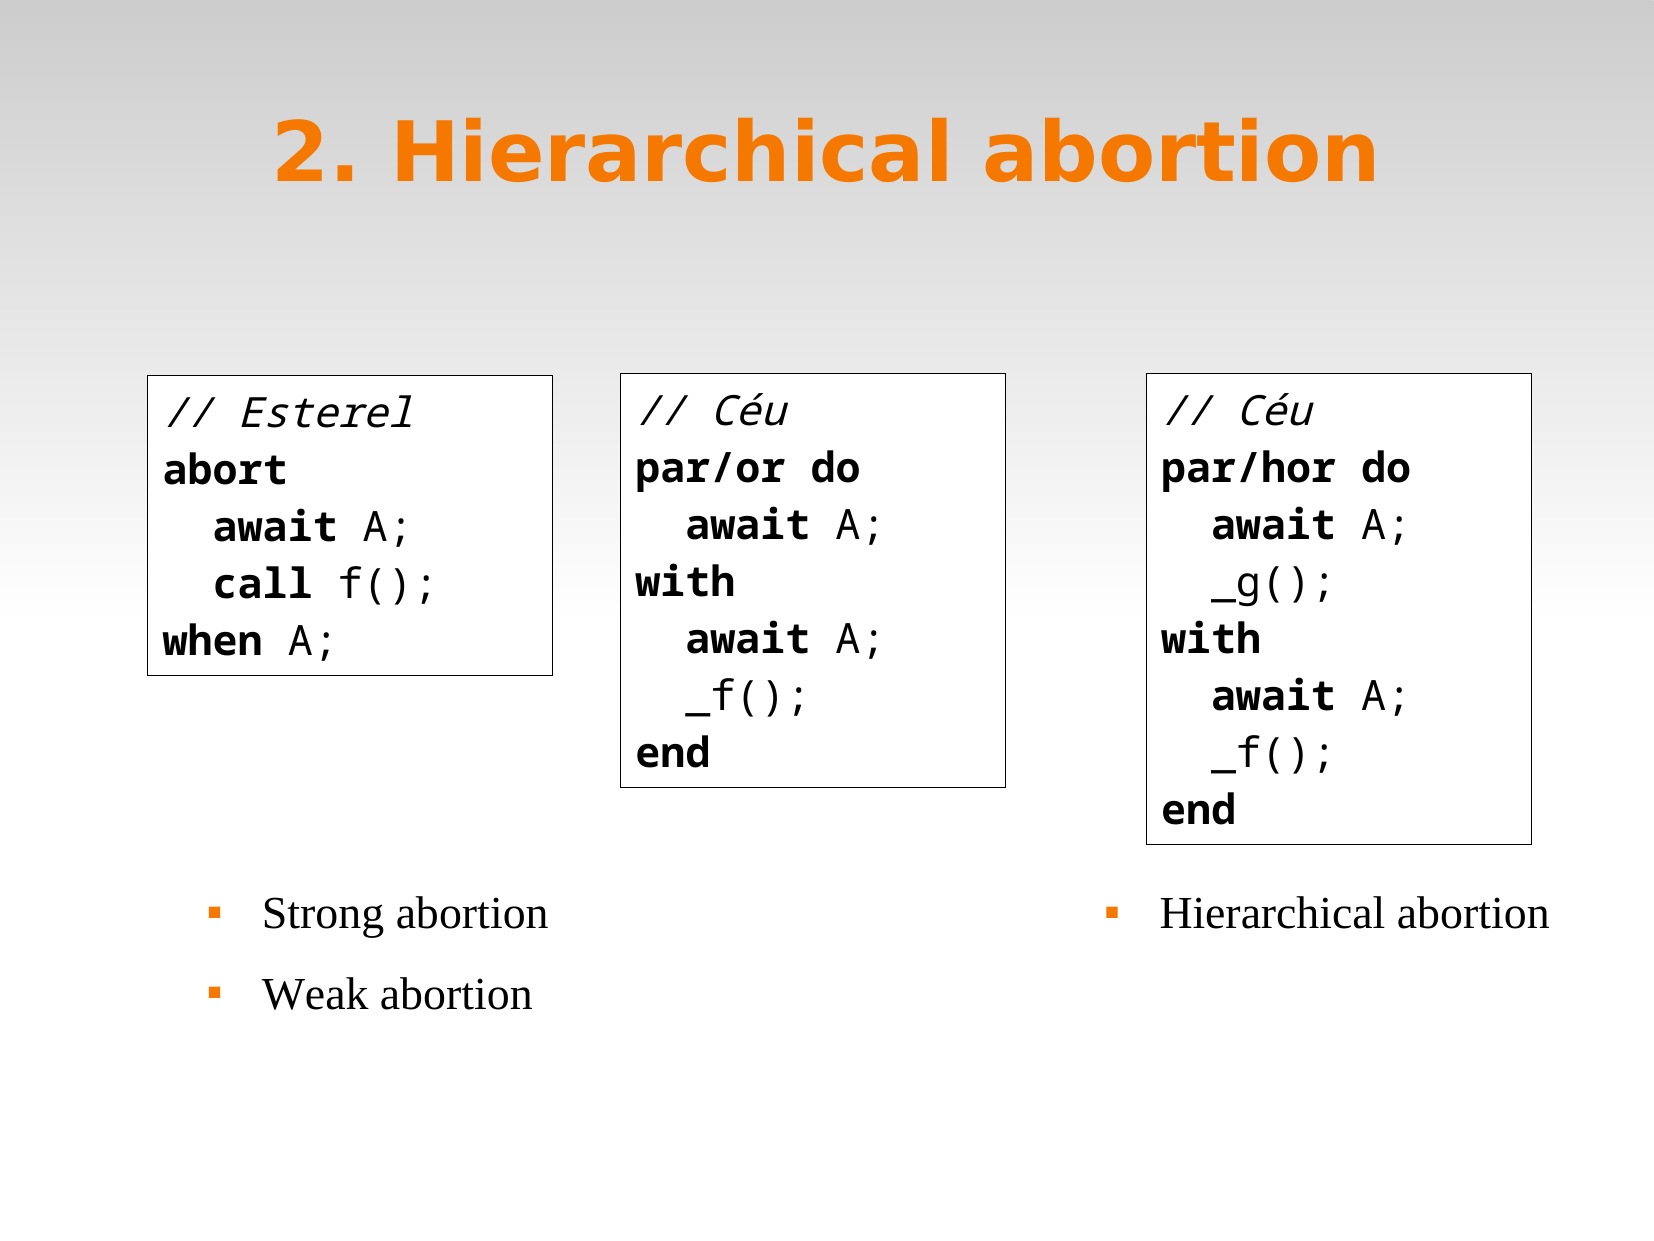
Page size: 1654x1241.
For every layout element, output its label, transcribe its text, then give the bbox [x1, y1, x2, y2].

text_box // Esterel abort await A; call f(); when A; [147, 375, 553, 676]
list Hierarchical abortion [1017, 888, 1589, 1035]
list Strong abortion Weak abortion [120, 888, 691, 1035]
title 2. Hierarchical abortion [82, 49, 1571, 257]
text_box // Céu par/or do await A; with await A; _f(); end [620, 373, 1006, 734]
text_box // Céu par/hor do await A; _g(); with await A; _f(); end [1146, 373, 1532, 783]
